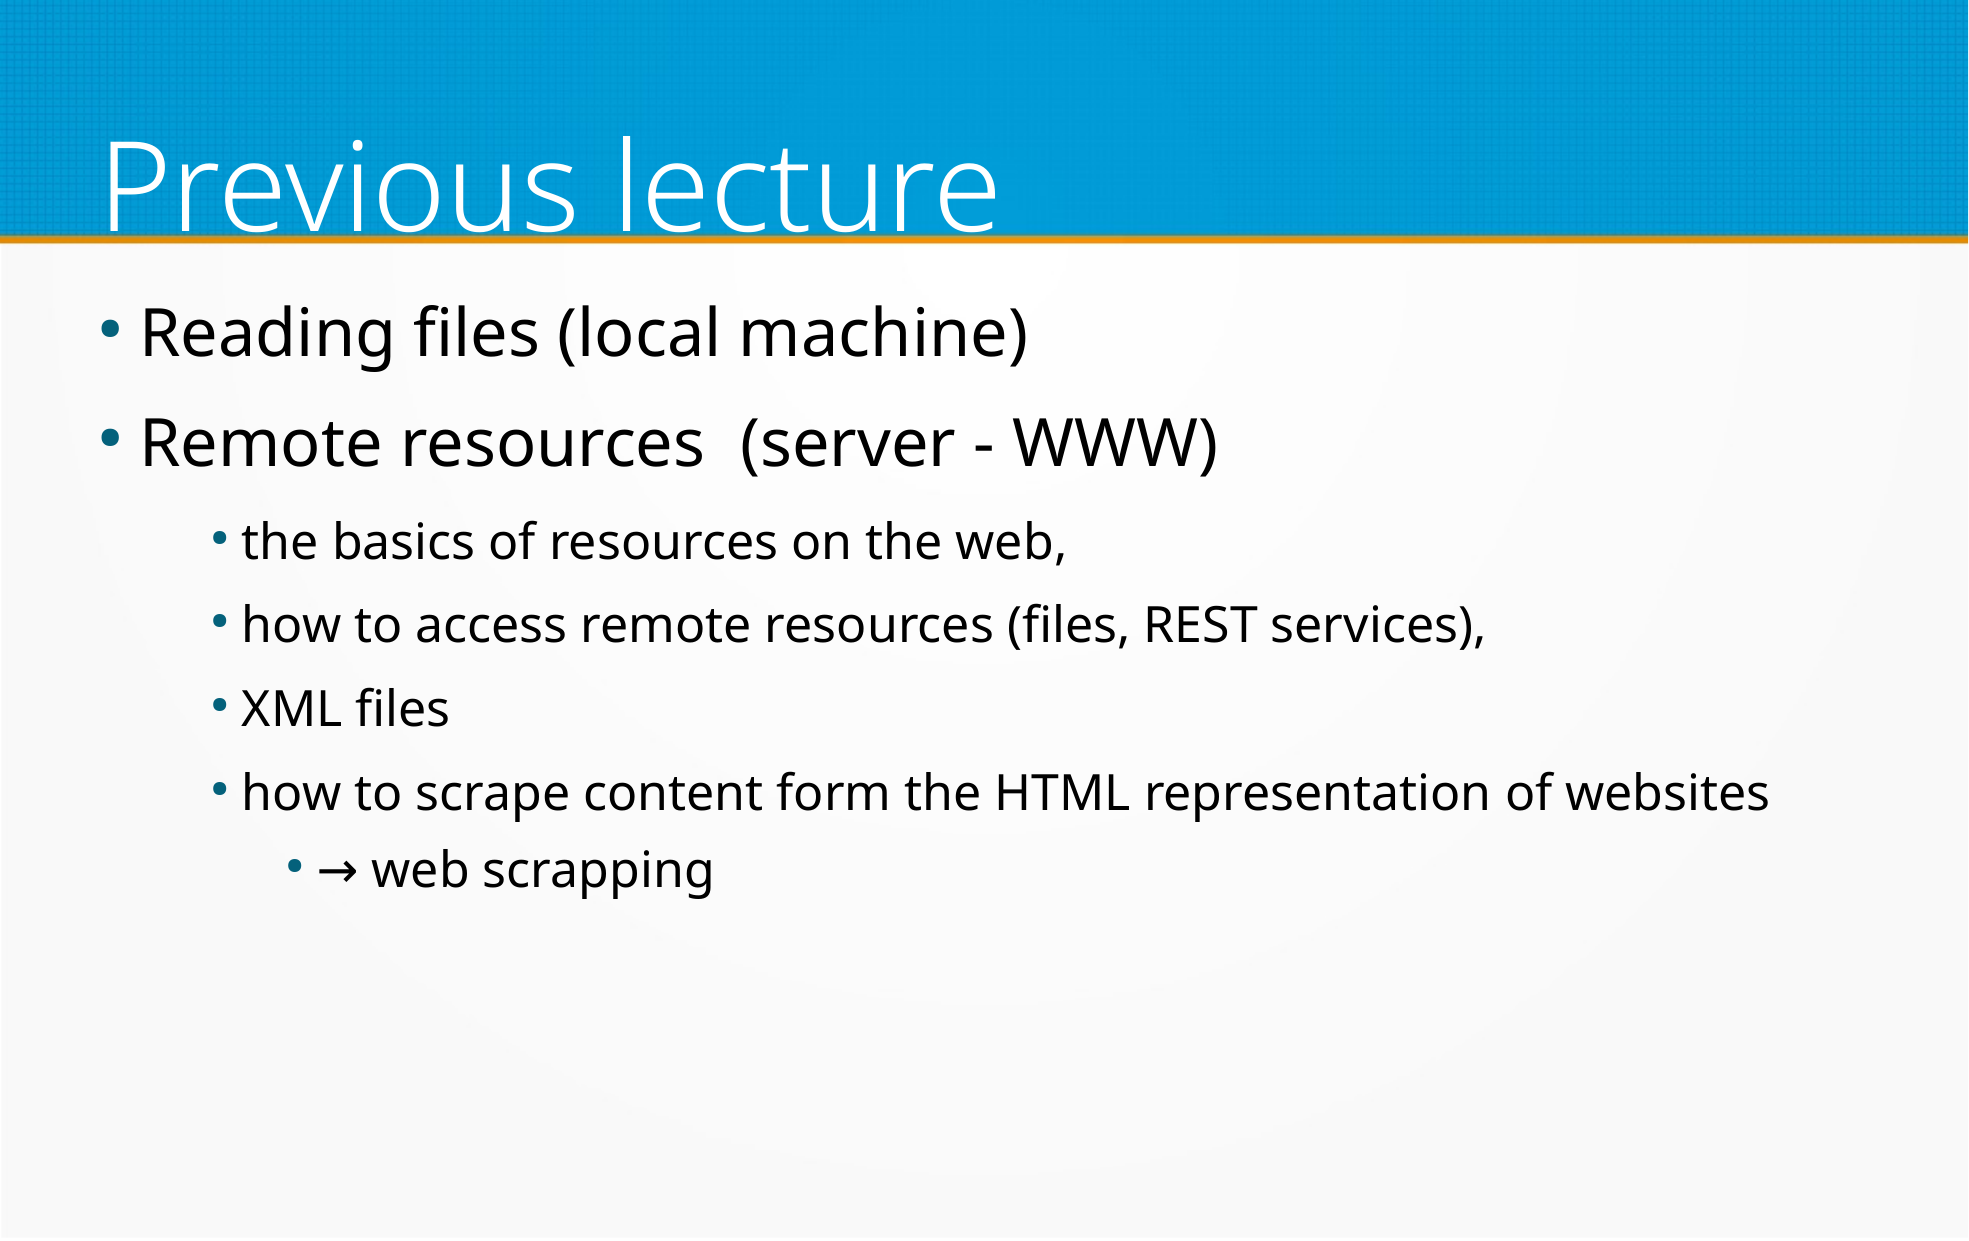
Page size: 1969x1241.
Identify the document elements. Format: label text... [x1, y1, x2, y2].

title Previous lecture [98, 49, 1870, 257]
list Reading files (local machine) Remote resources (server - WWW) the basics of resources on the web, how to access remote resources (files, REST services), XML files how to scrape content form the HTML representation of websites → web scrapping [98, 290, 1870, 1010]
picture [0, 233, 1969, 1241]
